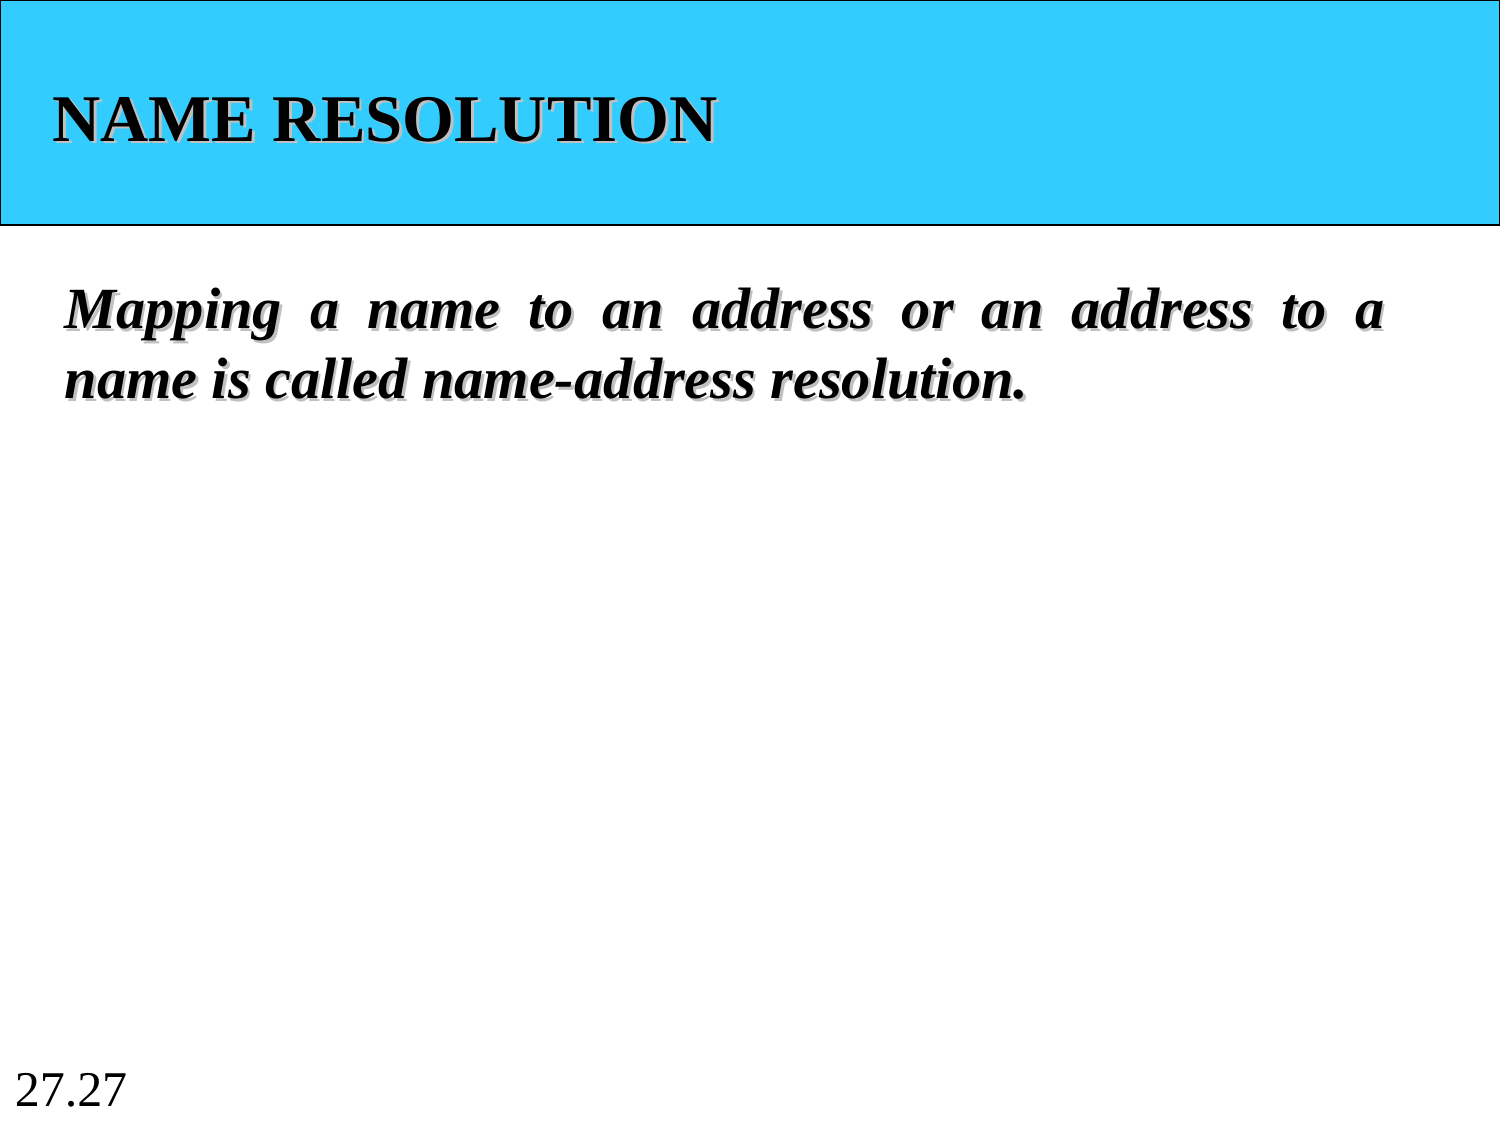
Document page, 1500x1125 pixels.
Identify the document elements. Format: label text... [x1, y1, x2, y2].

text_box Mapping a name to an address or an address to a name is called name-address resolution. [50, 262, 1401, 418]
text_box NAME RESOLUTION [37, 66, 734, 163]
text_box [0, 0, 1500, 225]
